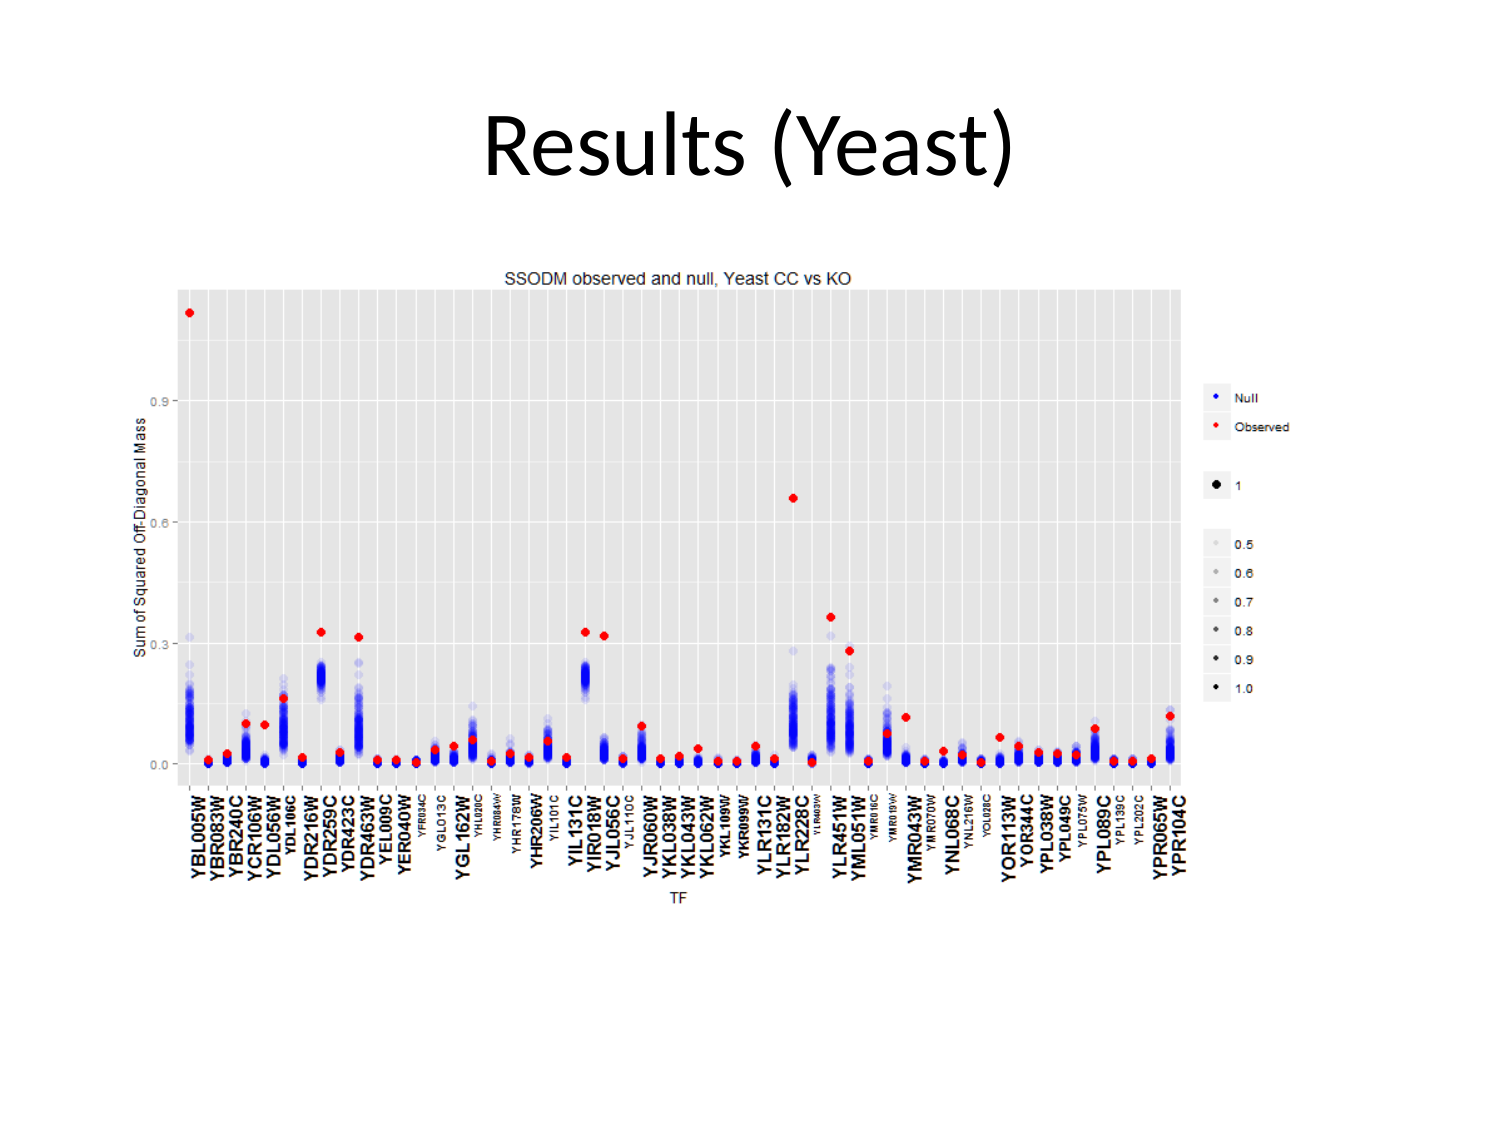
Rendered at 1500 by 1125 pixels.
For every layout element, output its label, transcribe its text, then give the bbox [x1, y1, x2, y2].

title Results (Yeast) [75, 45, 1425, 233]
picture [114, 241, 1335, 921]
